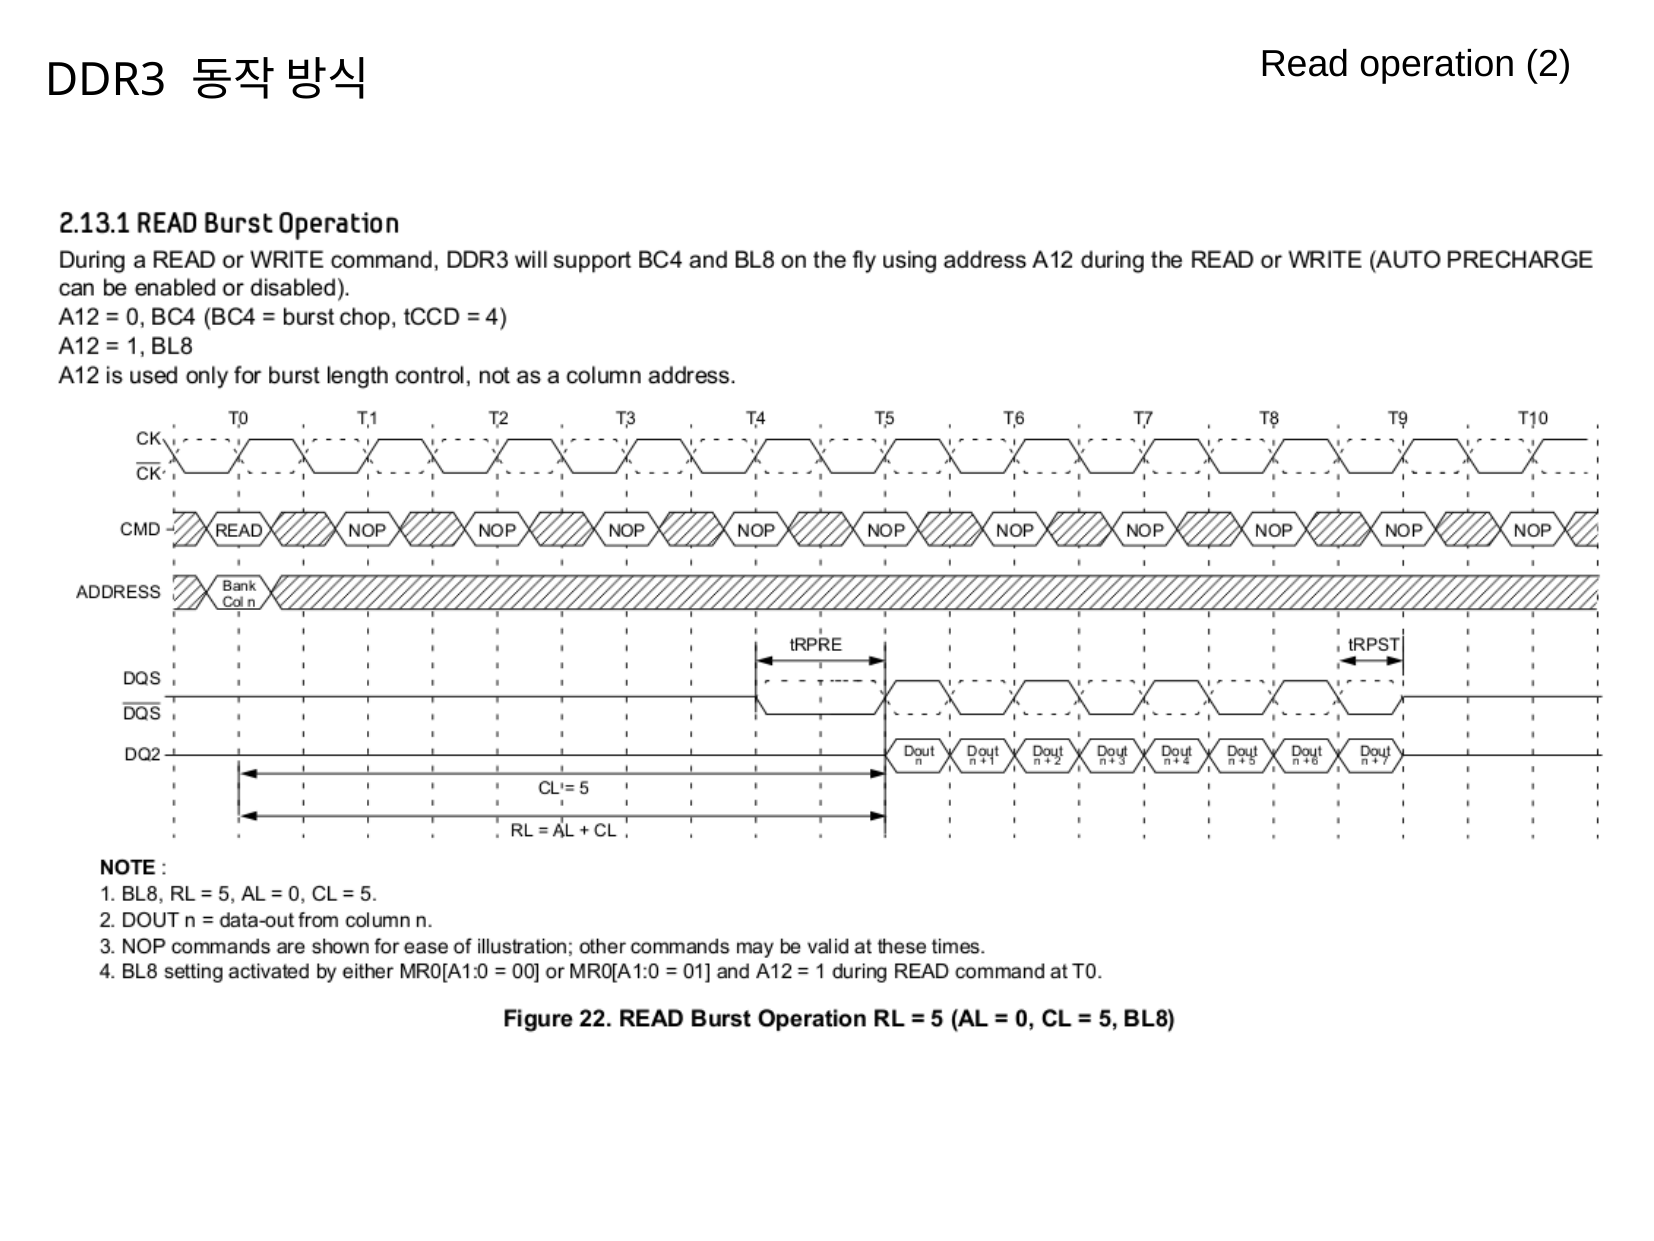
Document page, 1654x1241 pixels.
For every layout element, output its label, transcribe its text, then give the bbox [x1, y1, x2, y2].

text_box DDR3 동작 방식 [30, 34, 466, 106]
picture [56, 208, 1606, 1051]
text_box Read operation (2) [1245, 34, 1626, 134]
